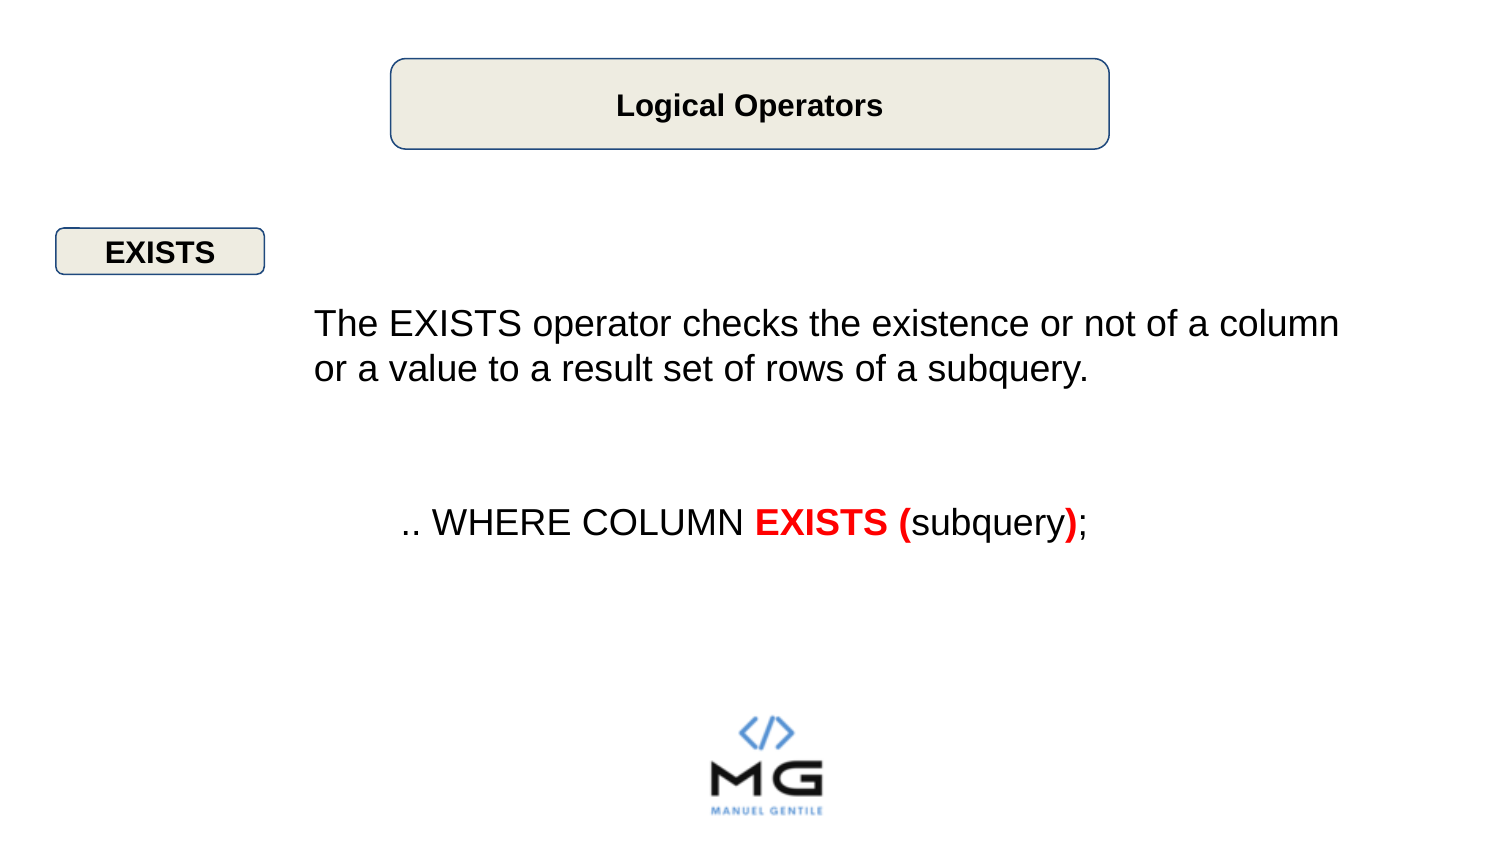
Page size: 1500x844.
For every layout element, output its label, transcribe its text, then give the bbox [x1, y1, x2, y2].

text_box EXISTS [55, 228, 265, 275]
picture [688, 687, 846, 844]
text_box The EXISTS operator checks the existence or not of a column or a value to a result set of rows of a subquery. [298, 283, 1388, 406]
text_box Logical Operators [390, 58, 1110, 150]
text_box .. WHERE COLUMN EXISTS (subquery); [385, 482, 1115, 553]
